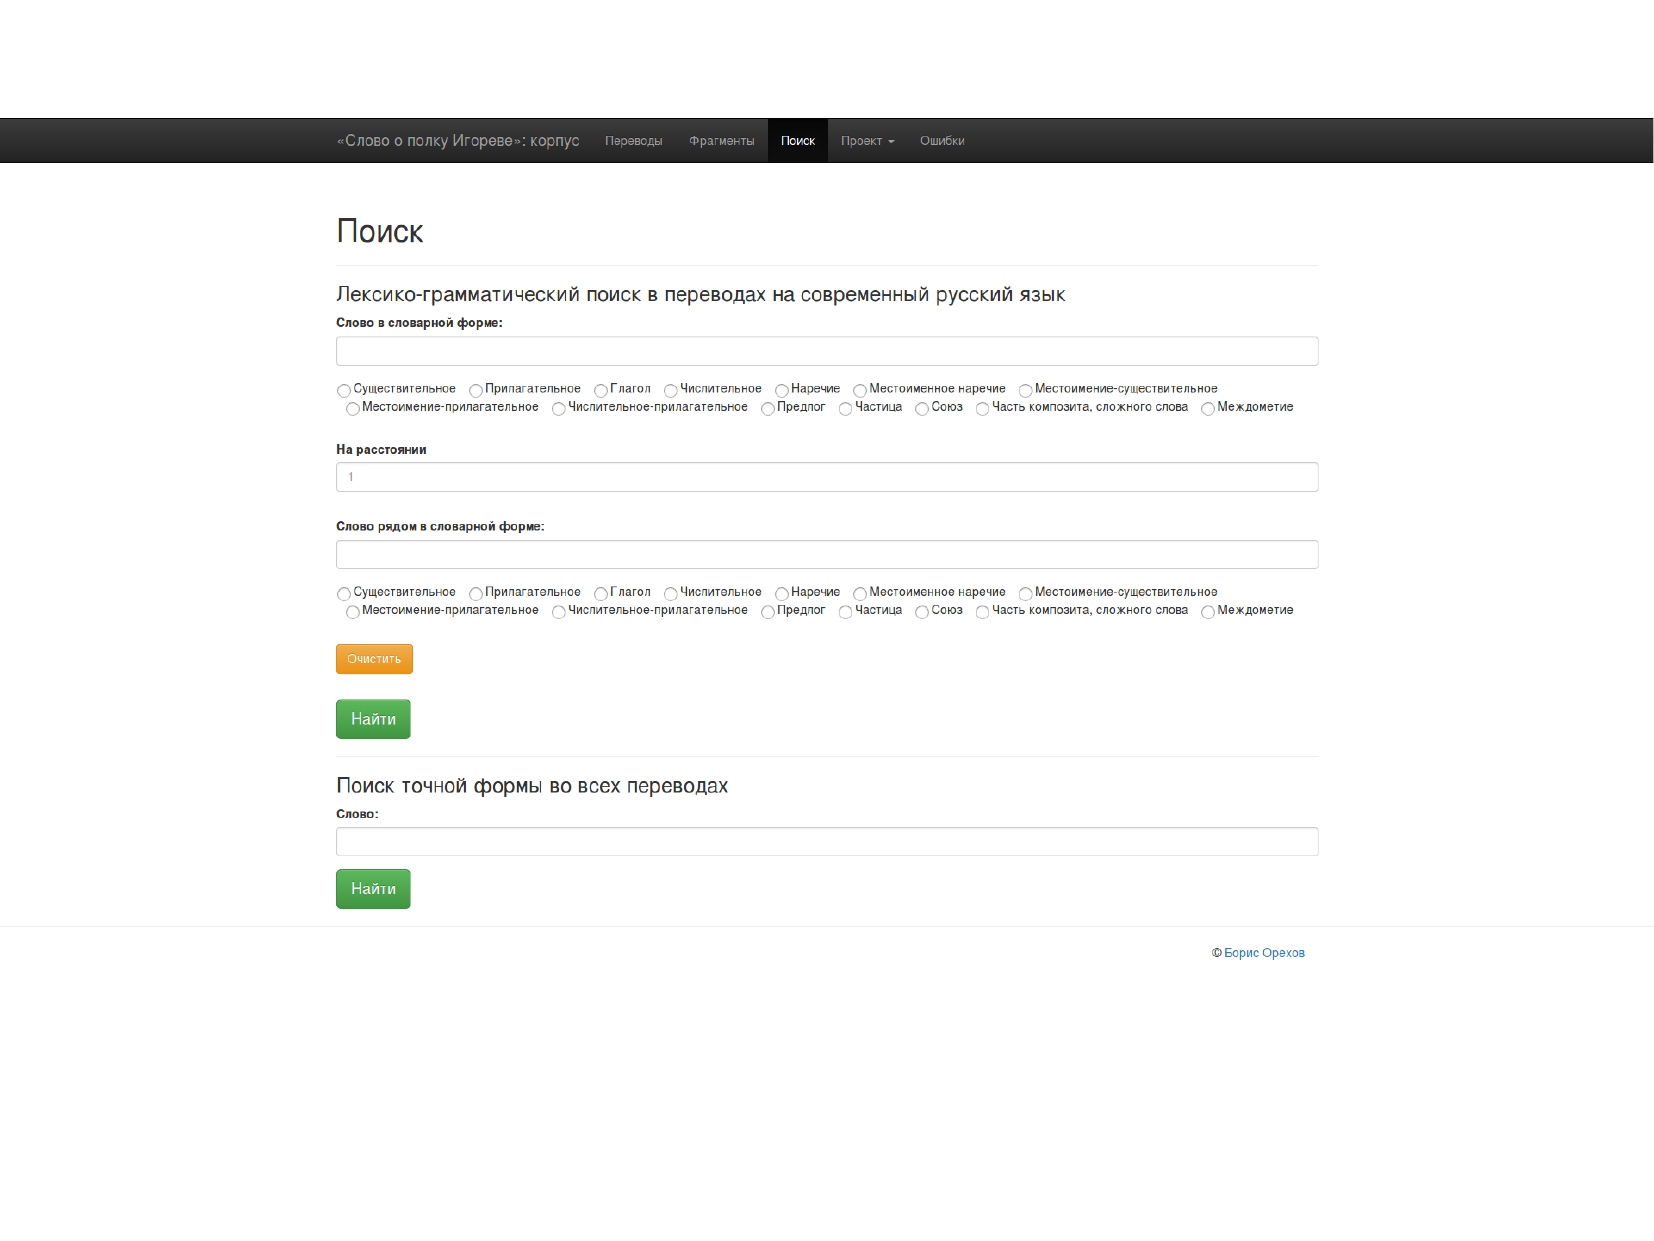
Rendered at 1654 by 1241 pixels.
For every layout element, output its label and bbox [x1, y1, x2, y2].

picture [0, 118, 1654, 1049]
